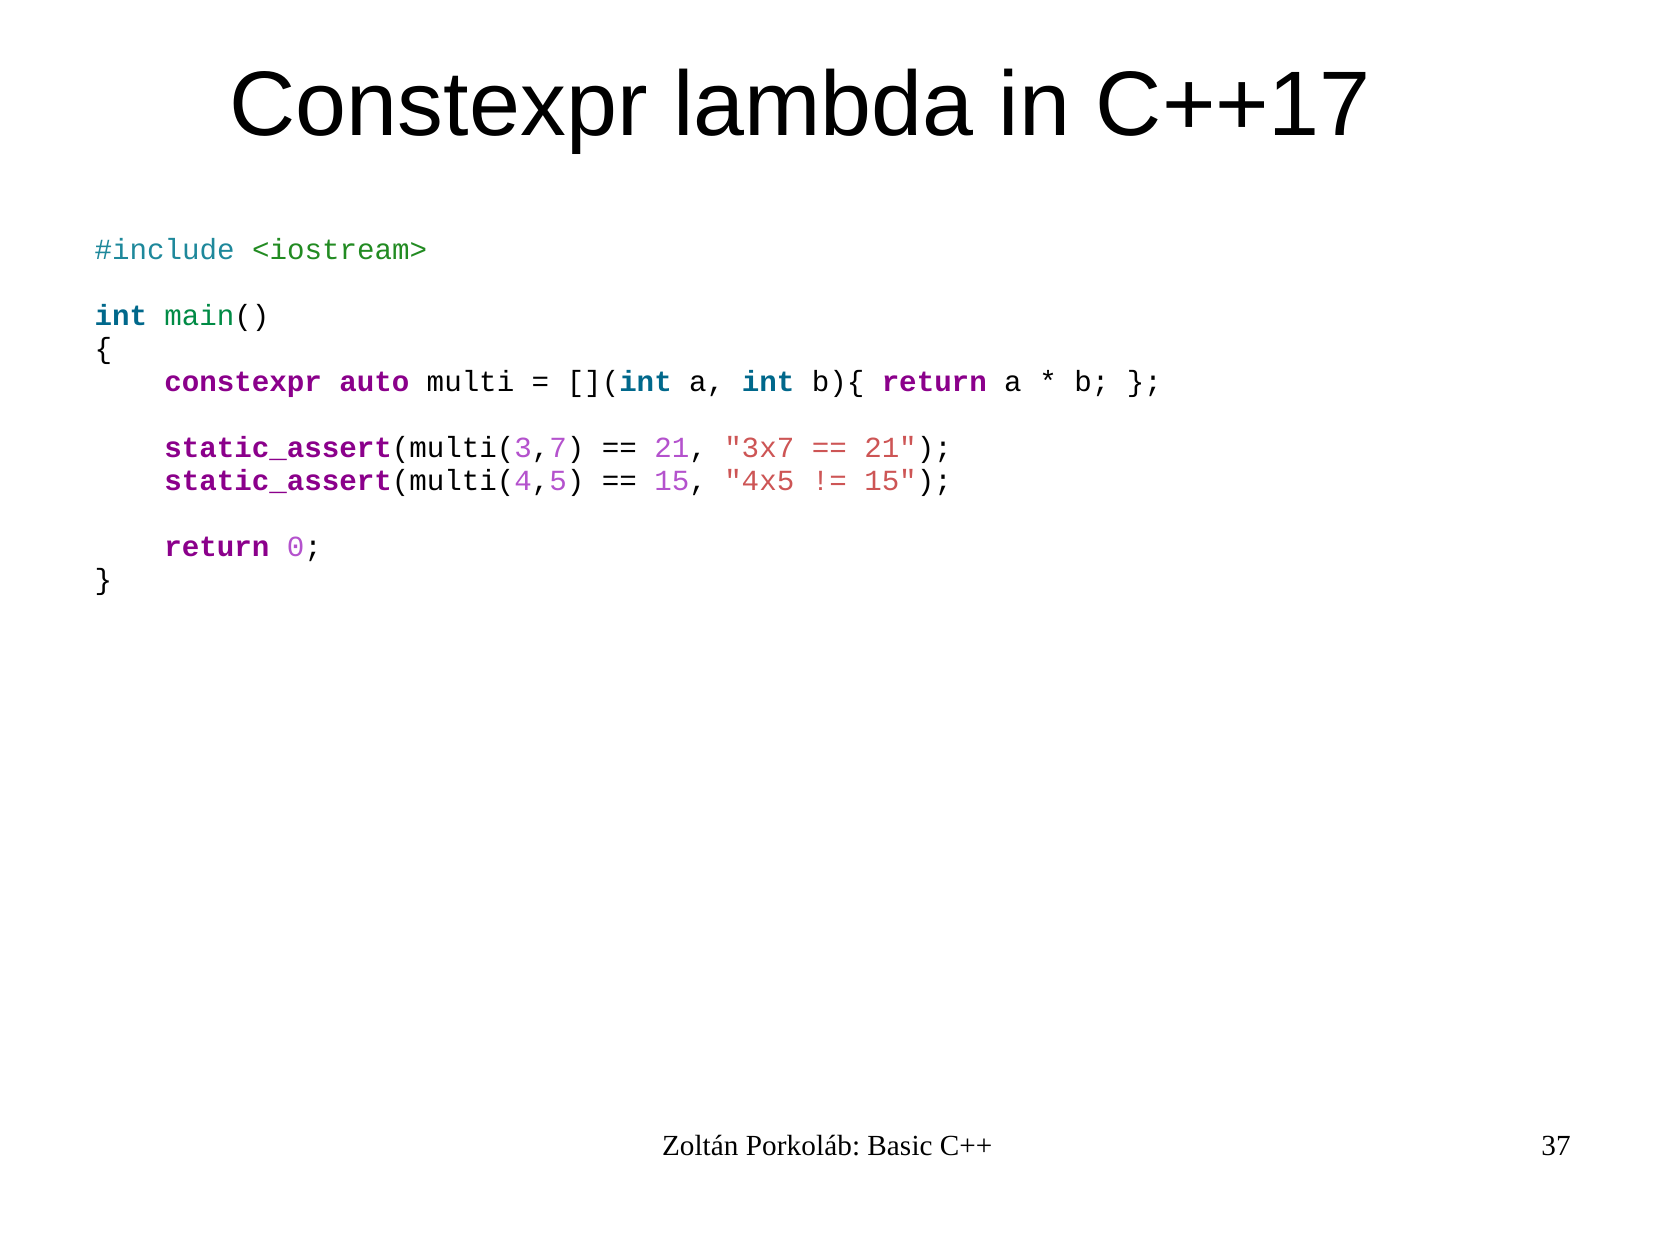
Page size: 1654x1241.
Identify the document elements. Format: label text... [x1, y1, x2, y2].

title Constexpr lambda in C++17 [56, 0, 1546, 208]
text_box #include <iostream> int main() { constexpr auto multi = [](int a, int b){ return a * b; }; static_assert(multi(3,7) == 21, "3x7 == 21"); static_assert(multi(4,5) == 15, "4x5 != 15"); return 0; } [79, 195, 1654, 811]
